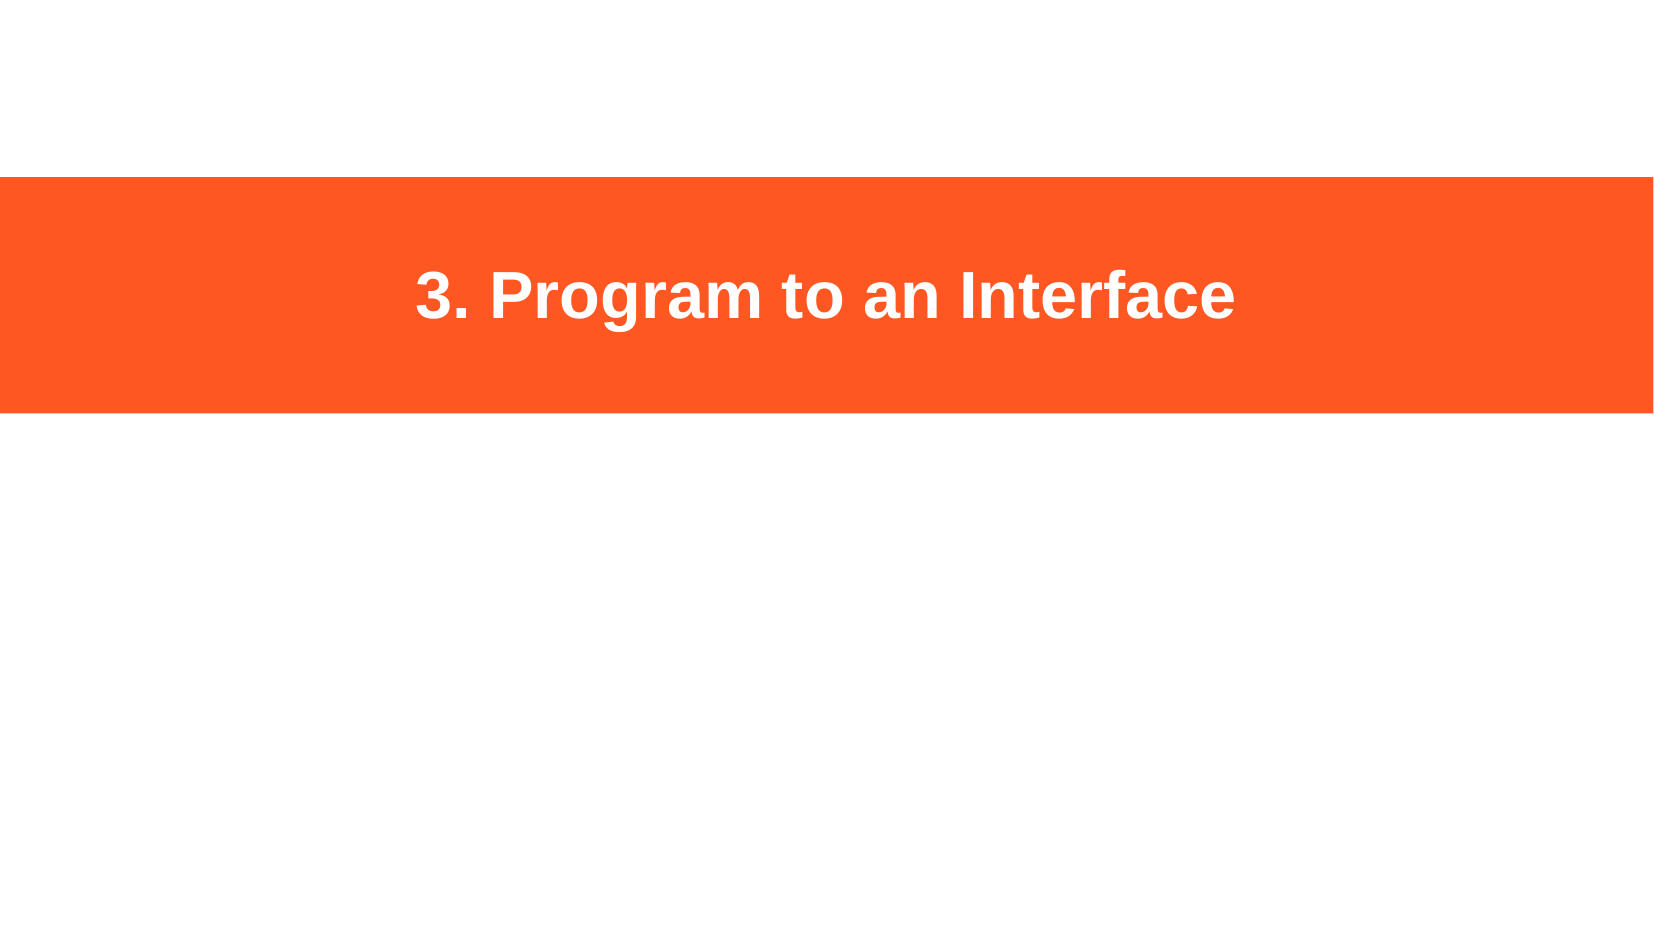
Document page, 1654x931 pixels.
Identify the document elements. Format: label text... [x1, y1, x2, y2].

title 3. Program to an Interface [0, 177, 1654, 414]
